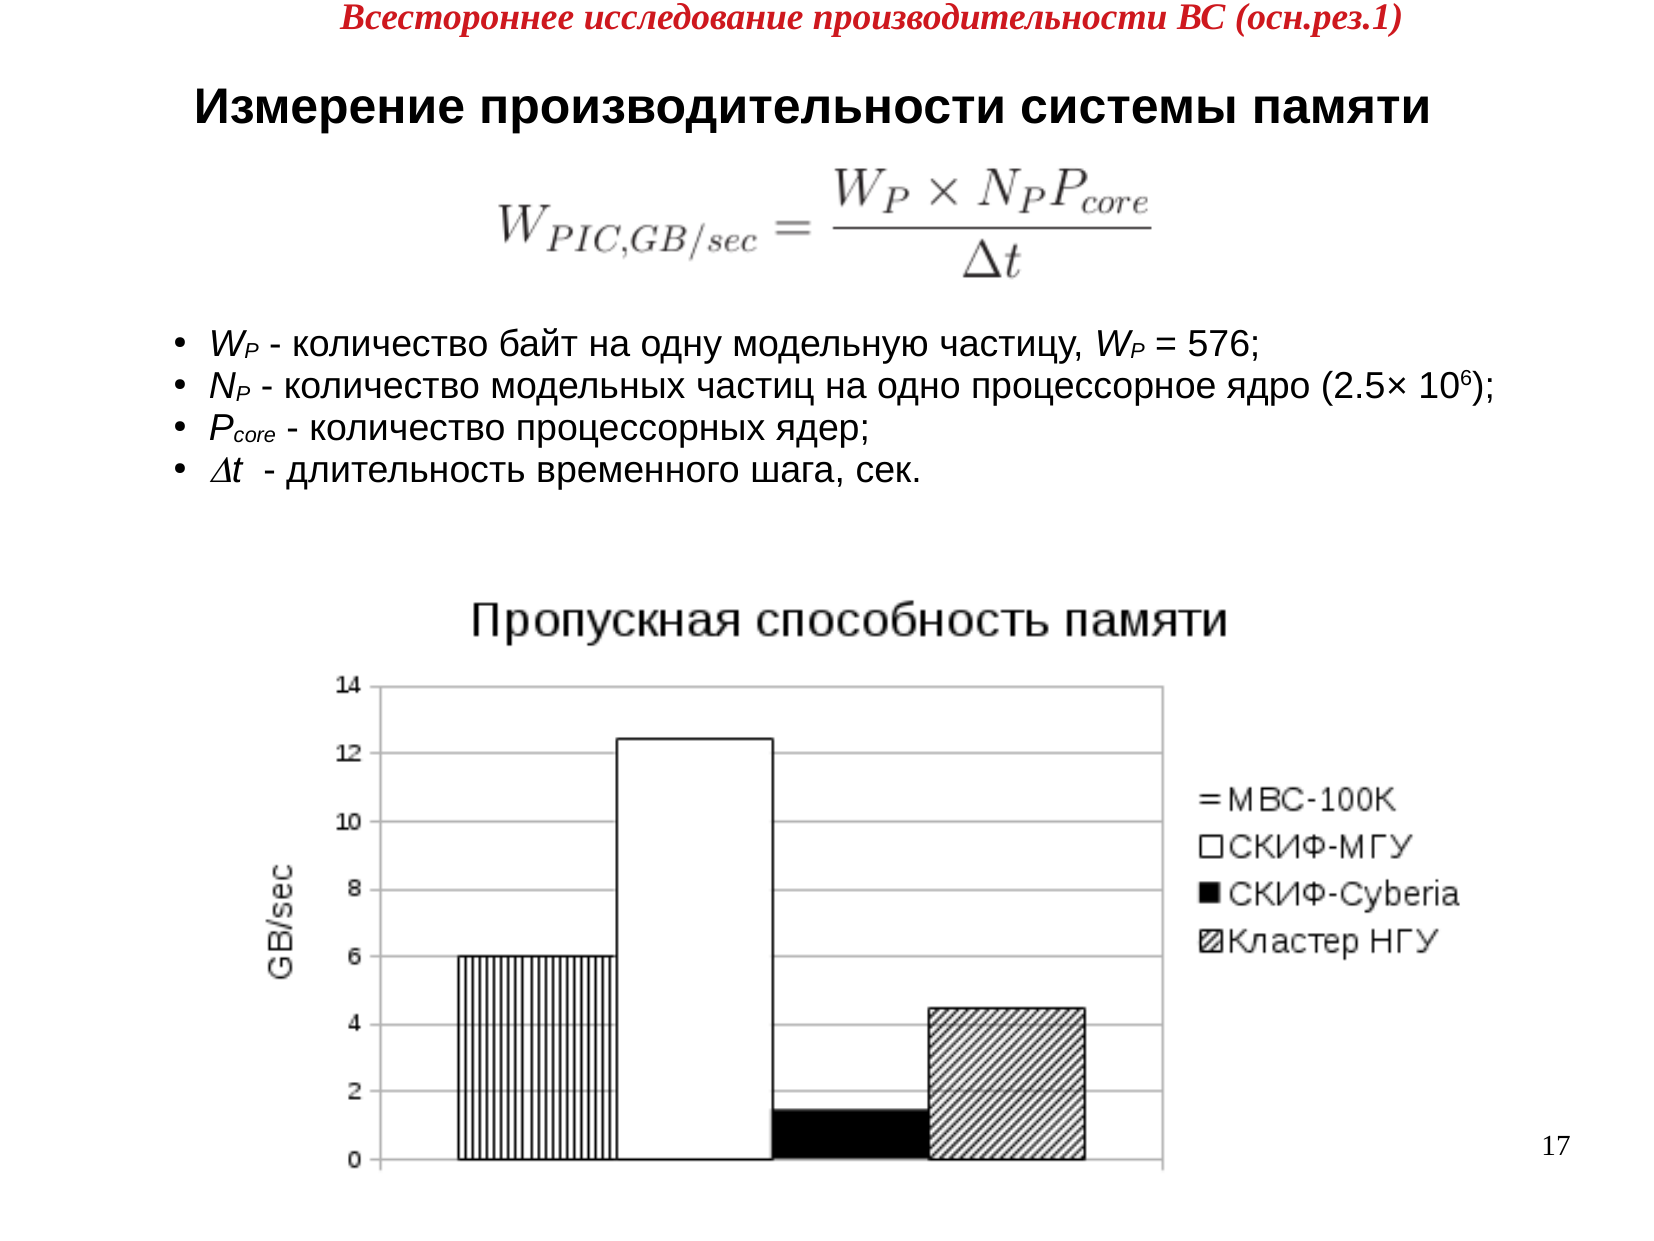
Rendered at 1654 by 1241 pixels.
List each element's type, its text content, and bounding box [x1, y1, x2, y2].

text_box WP - количество байт на одну модельную частицу, WP = 576; NP - количество модельных частиц на одно процессорное ядро (2.5× 106); Pcore - количество процессорных ядер; Dt - длительность временного шага, сек. [158, 315, 1532, 544]
title Измерение производительности системы памяти [0, 2, 1636, 211]
picture [443, 211, 1216, 315]
text_box Всестороннее исследование производительности ВС (осн.рез.1) [325, 0, 1453, 87]
picture [217, 554, 1486, 1186]
